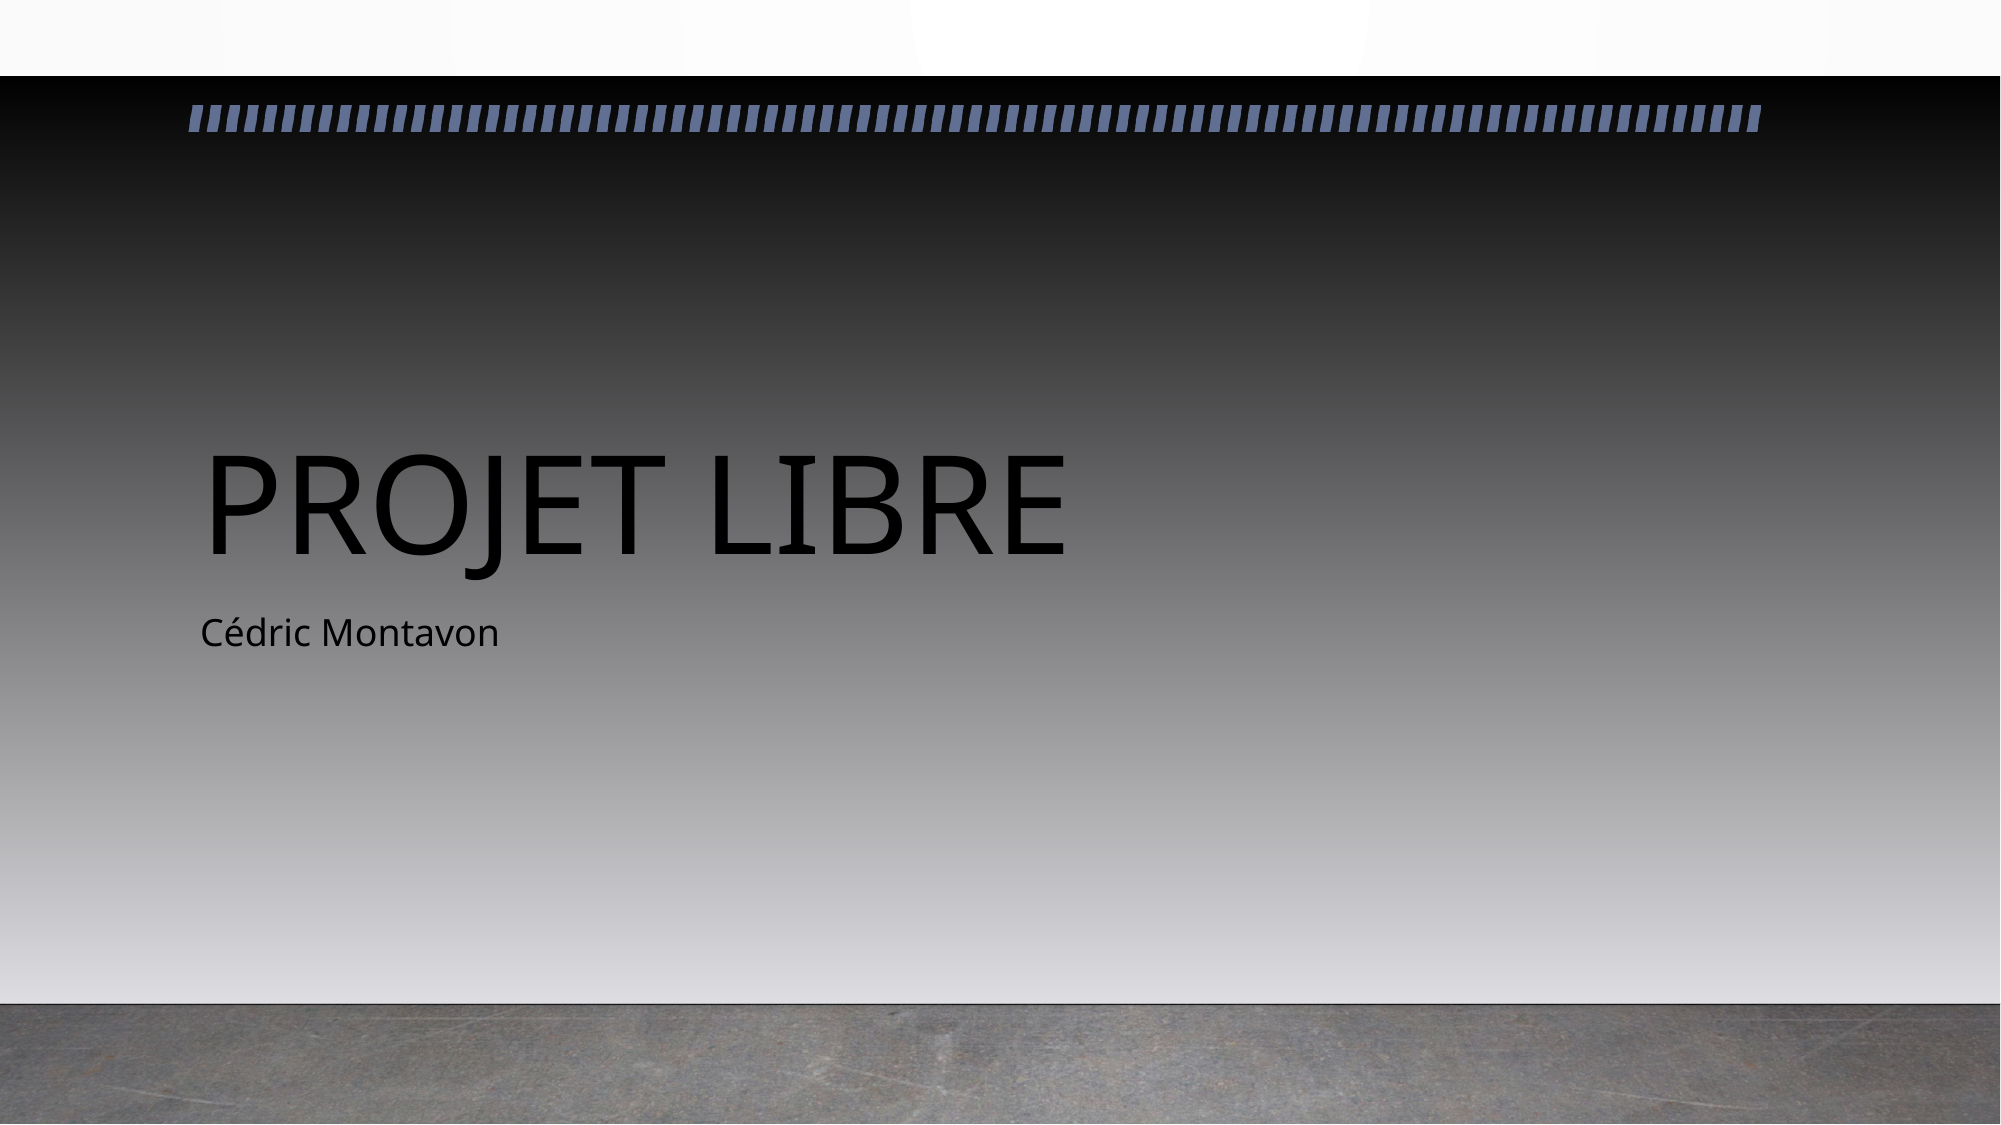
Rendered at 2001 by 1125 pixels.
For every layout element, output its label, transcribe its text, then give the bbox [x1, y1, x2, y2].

subtitle Cédric Montavon [185, 584, 1602, 761]
title PROJET LIBRE [185, 155, 1602, 584]
